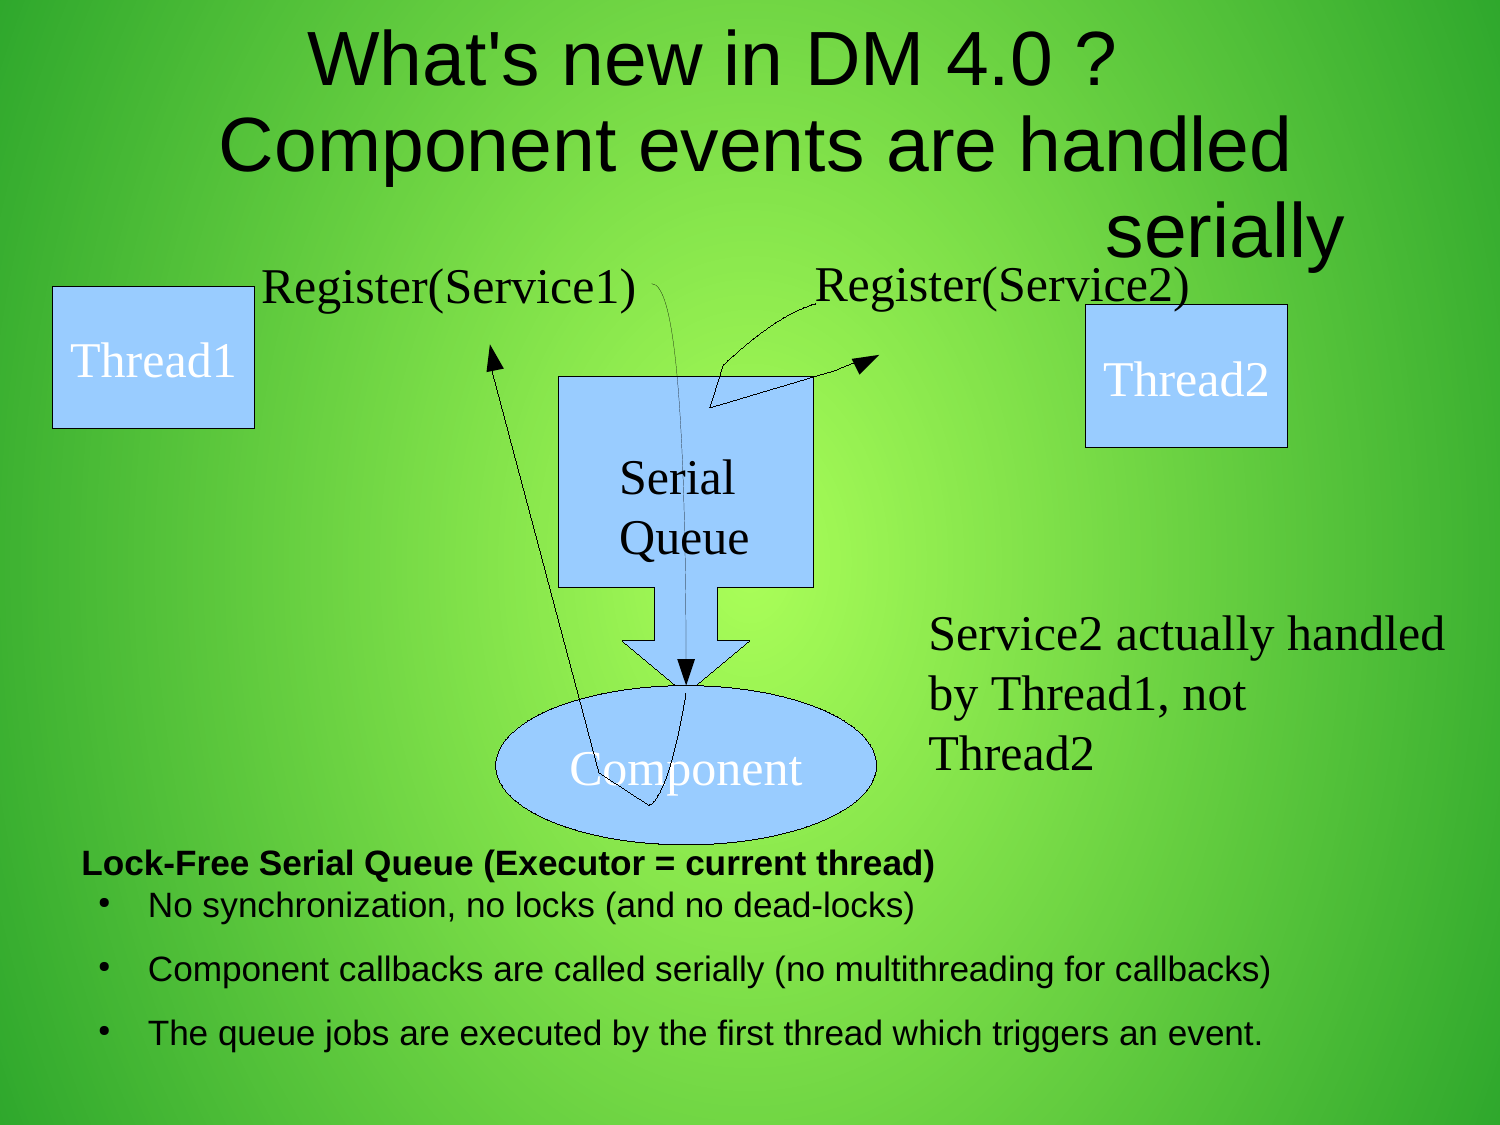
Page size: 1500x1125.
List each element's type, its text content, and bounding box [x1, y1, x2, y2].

text_box [678, 376, 814, 685]
text_box Register(Service2) [799, 243, 1206, 319]
text_box Component [495, 685, 877, 832]
title What's new in DM 4.0 ? Component events are handled serially [105, 15, 1428, 274]
text_box Thread2 [1085, 304, 1288, 448]
text_box Thread1 [52, 286, 255, 429]
text_box Serial Queue [579, 437, 685, 572]
text_box Register(Service1) [246, 246, 652, 322]
text_box Service2 actually handled by Thread1, not Thread2 [913, 593, 1462, 789]
text_box [558, 376, 685, 685]
text_box Serial Queue [682, 437, 765, 572]
list Lock-Free Serial Queue (Executor = current thread) No synchronization, no locks (and no dead-locks) Component callbacks are called serially (no multithreading for callbacks) The queue jobs are executed by the first thread which triggers an event. [0, 832, 1500, 1055]
